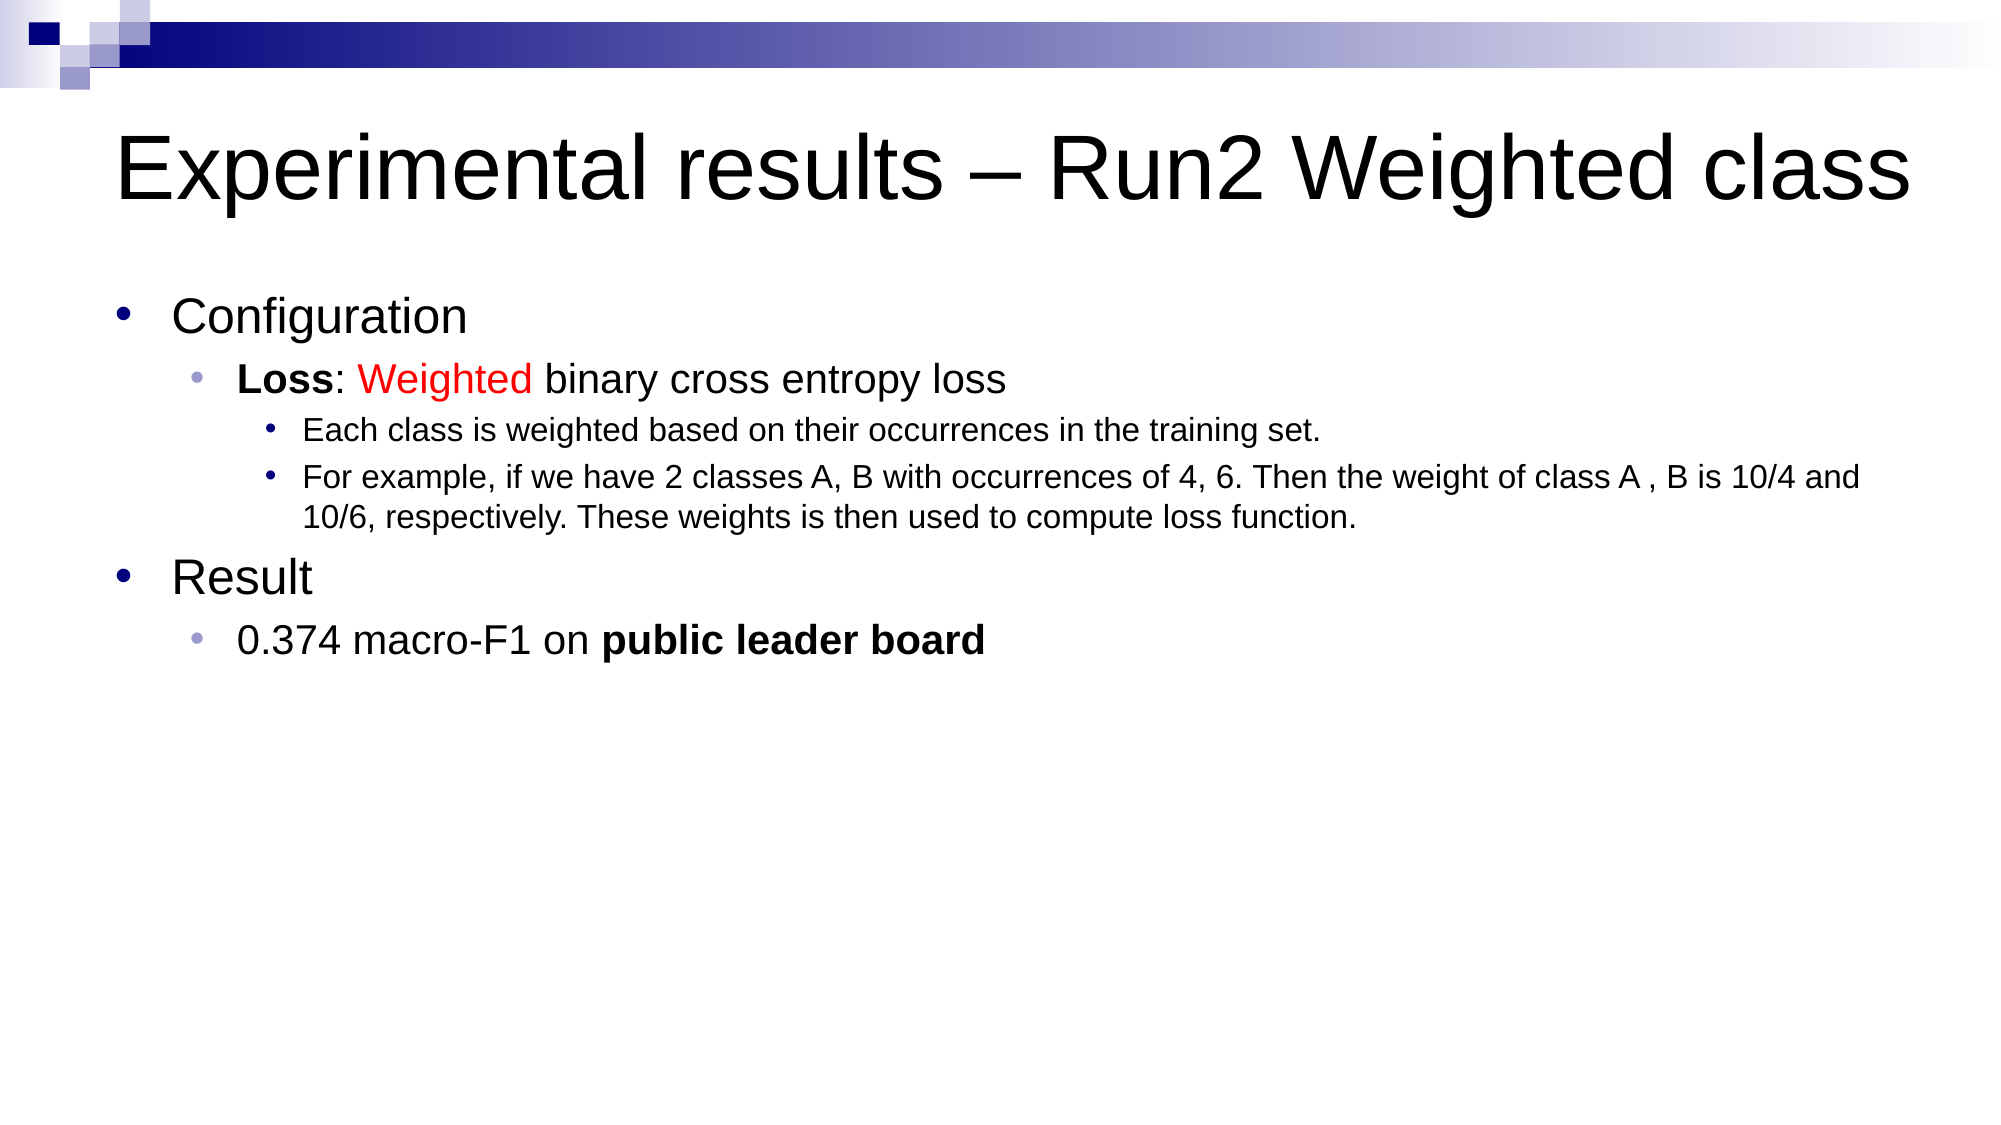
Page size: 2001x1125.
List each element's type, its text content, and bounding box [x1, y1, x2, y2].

list Configuration Loss: Weighted binary cross entropy loss Each class is weighted based on their occurrences in the training set. For example, if we have 2 classes A, B with occurrences of 4, 6. Then the weight of class A , B is 10/4 and 10/6, respectively. These weights is then used to compute loss function. Result 0.374 macro-F1 on public leader board [99, 275, 1900, 1067]
title Experimental results – Run2 Weighted class [99, 93, 1960, 232]
